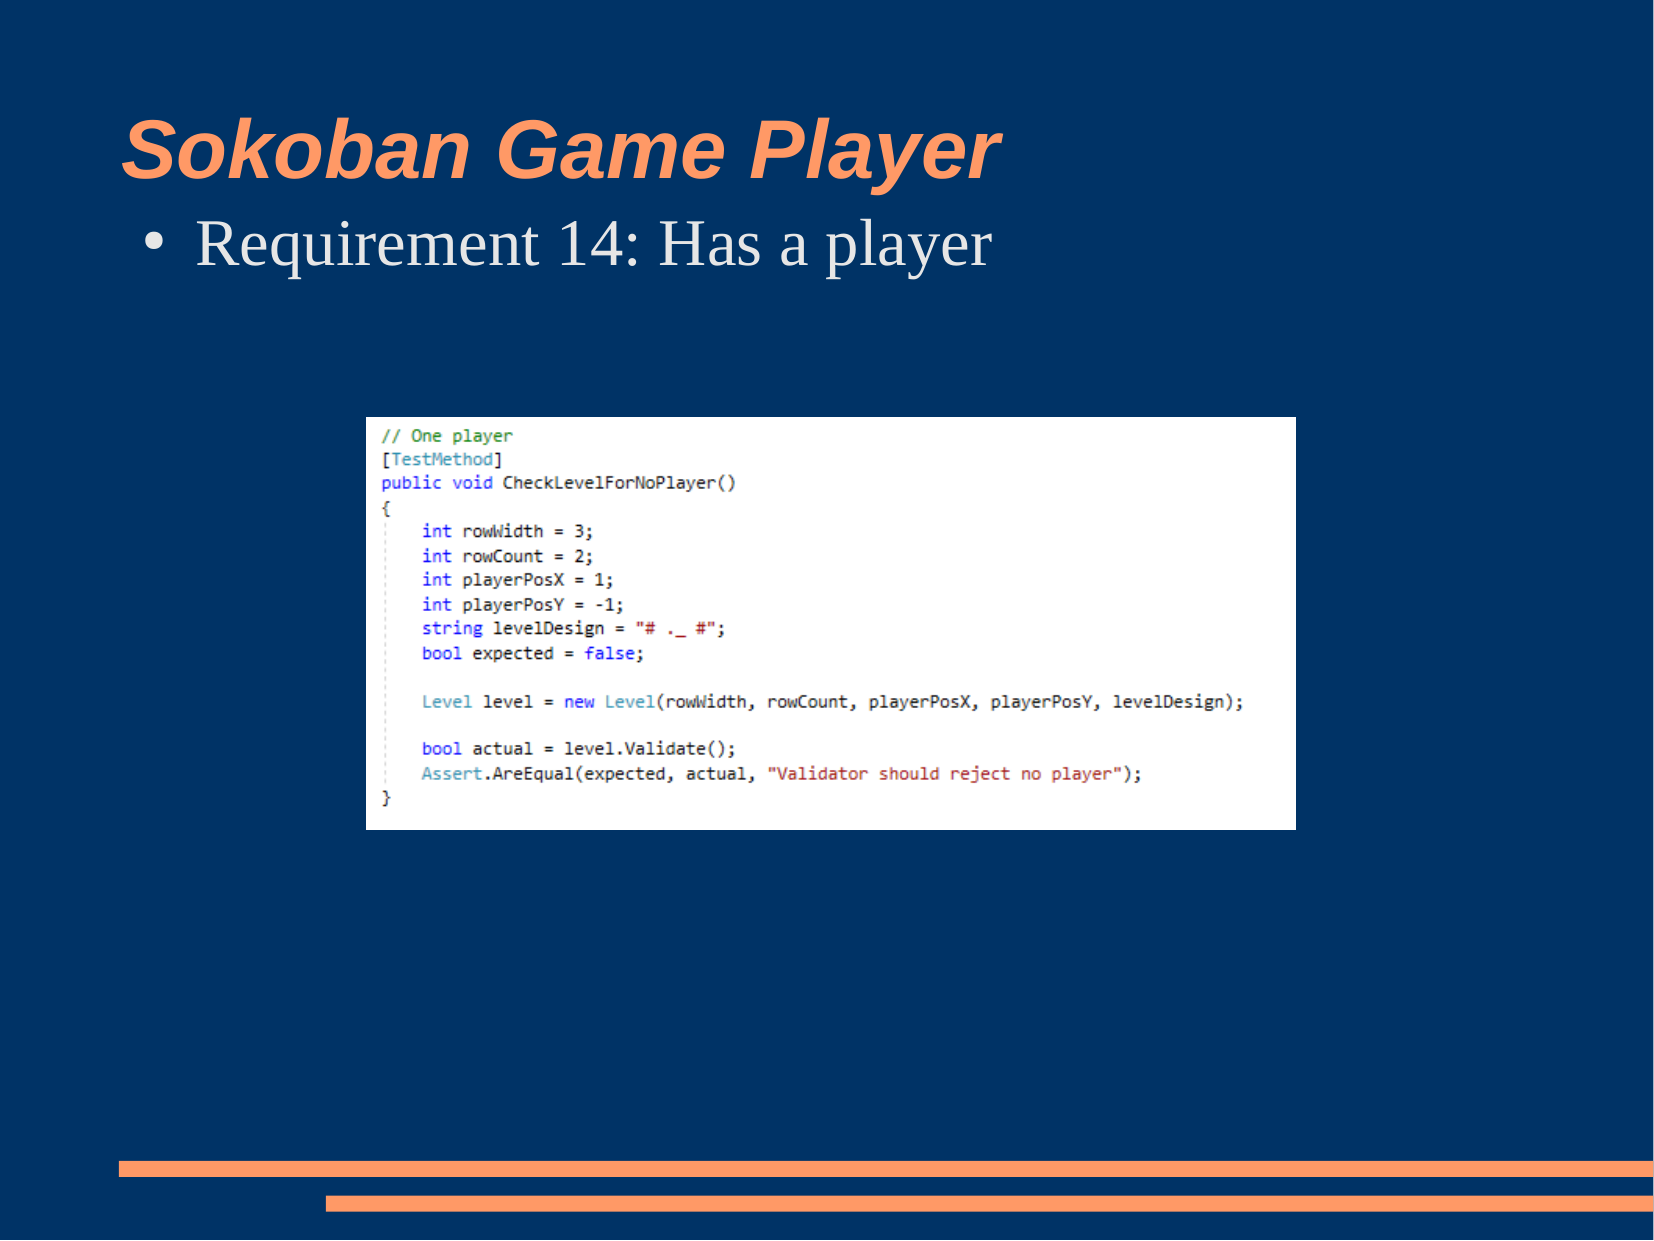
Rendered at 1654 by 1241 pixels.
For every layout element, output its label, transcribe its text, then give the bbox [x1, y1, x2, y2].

list Requirement 14: Has a player [106, 205, 1546, 1016]
picture [366, 417, 1296, 830]
title Sokoban Game Player [121, 46, 1534, 205]
